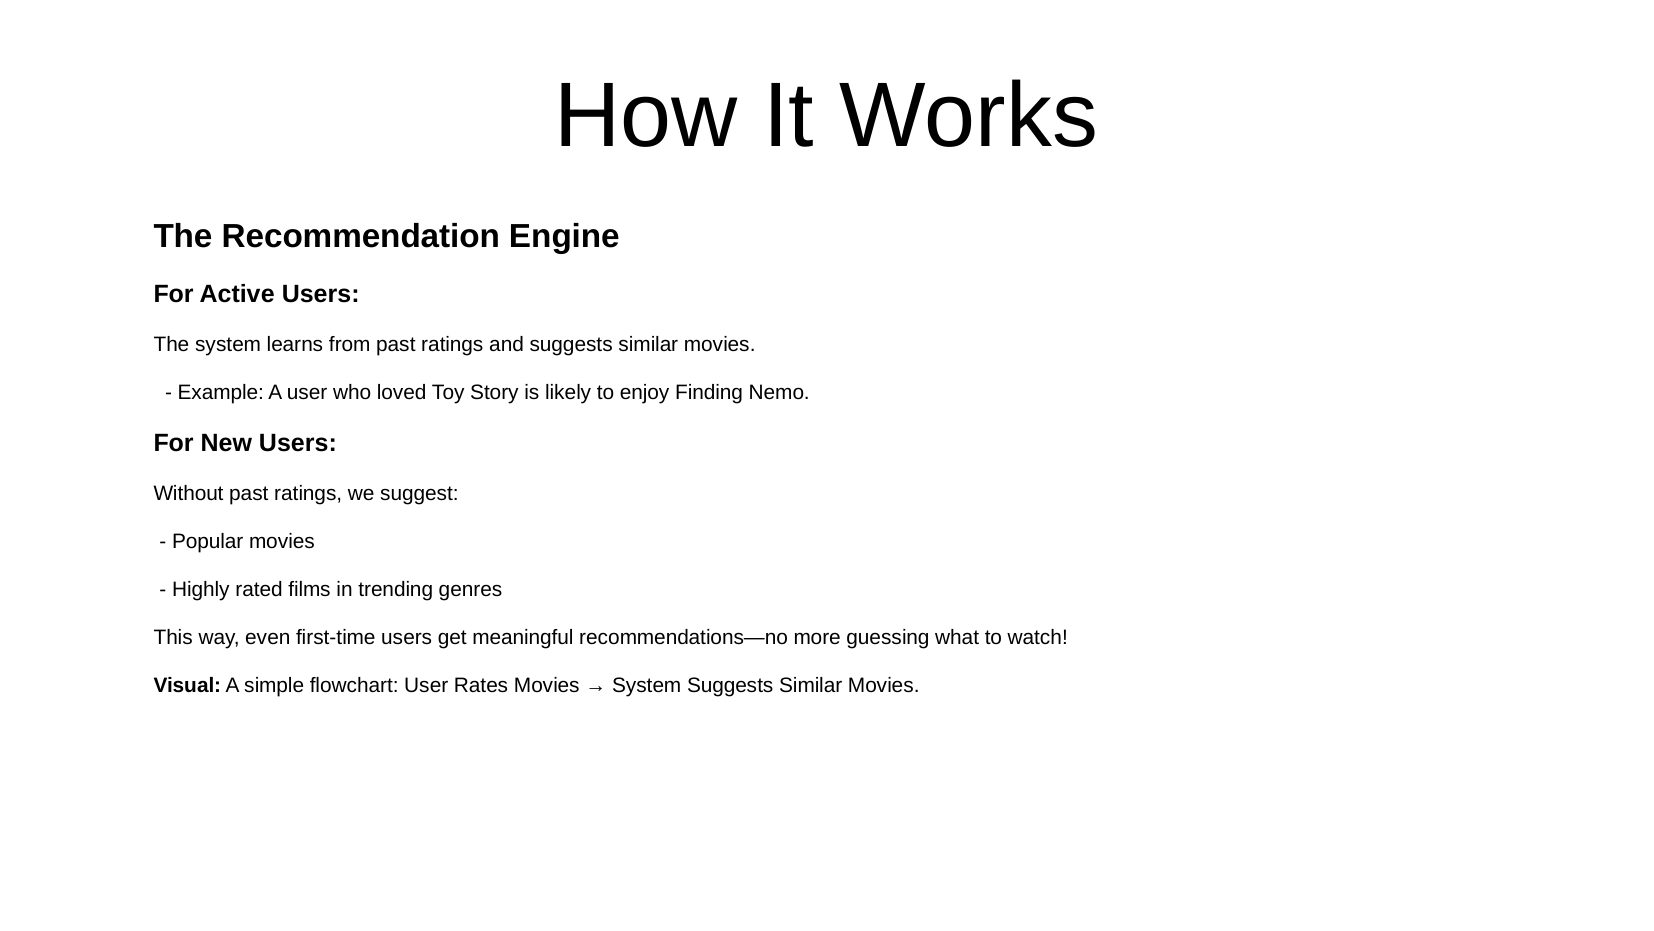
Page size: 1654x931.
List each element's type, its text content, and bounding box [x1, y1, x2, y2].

list The Recommendation Engine For Active Users: The system learns from past ratings and suggests similar movies. - Example: A user who loved Toy Story is likely to enjoy Finding Nemo. For New Users: Without past ratings, we suggest: - Popular movies - Highly rated films in trending genres This way, even first-time users get meaningful recommendations—no more guessing what to watch! Visual: A simple flowchart: User Rates Movies → System Suggests Similar Movies. [82, 217, 1571, 758]
title How It Works [82, 37, 1571, 193]
